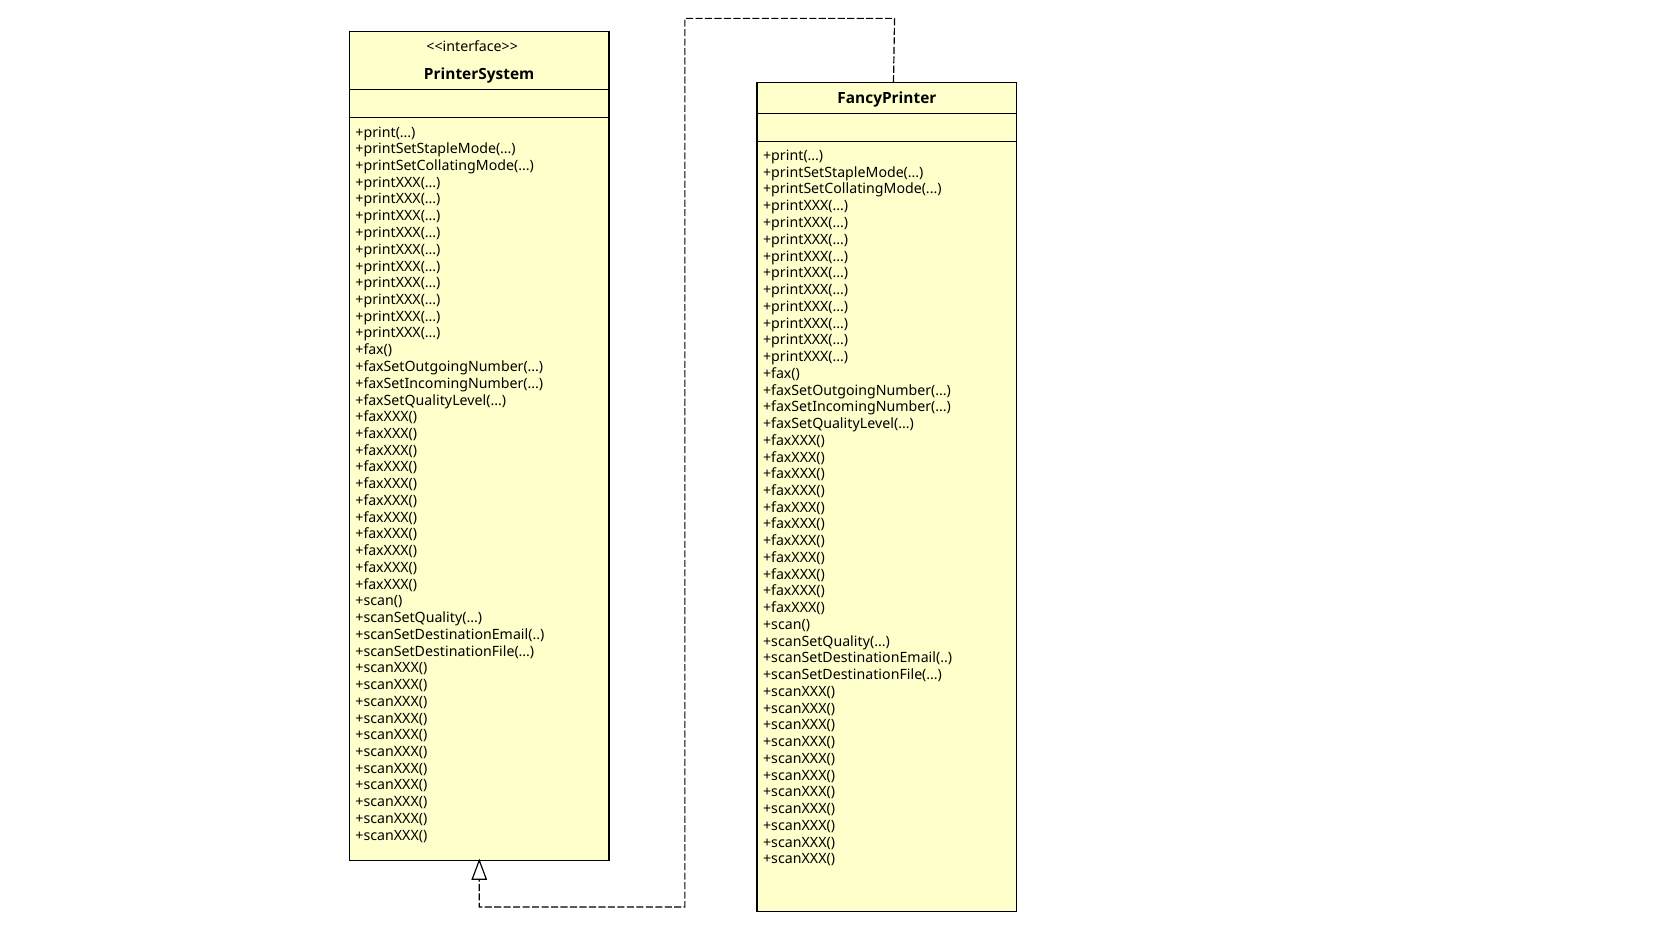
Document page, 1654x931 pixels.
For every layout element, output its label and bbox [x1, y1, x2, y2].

picture [330, 0, 1035, 931]
